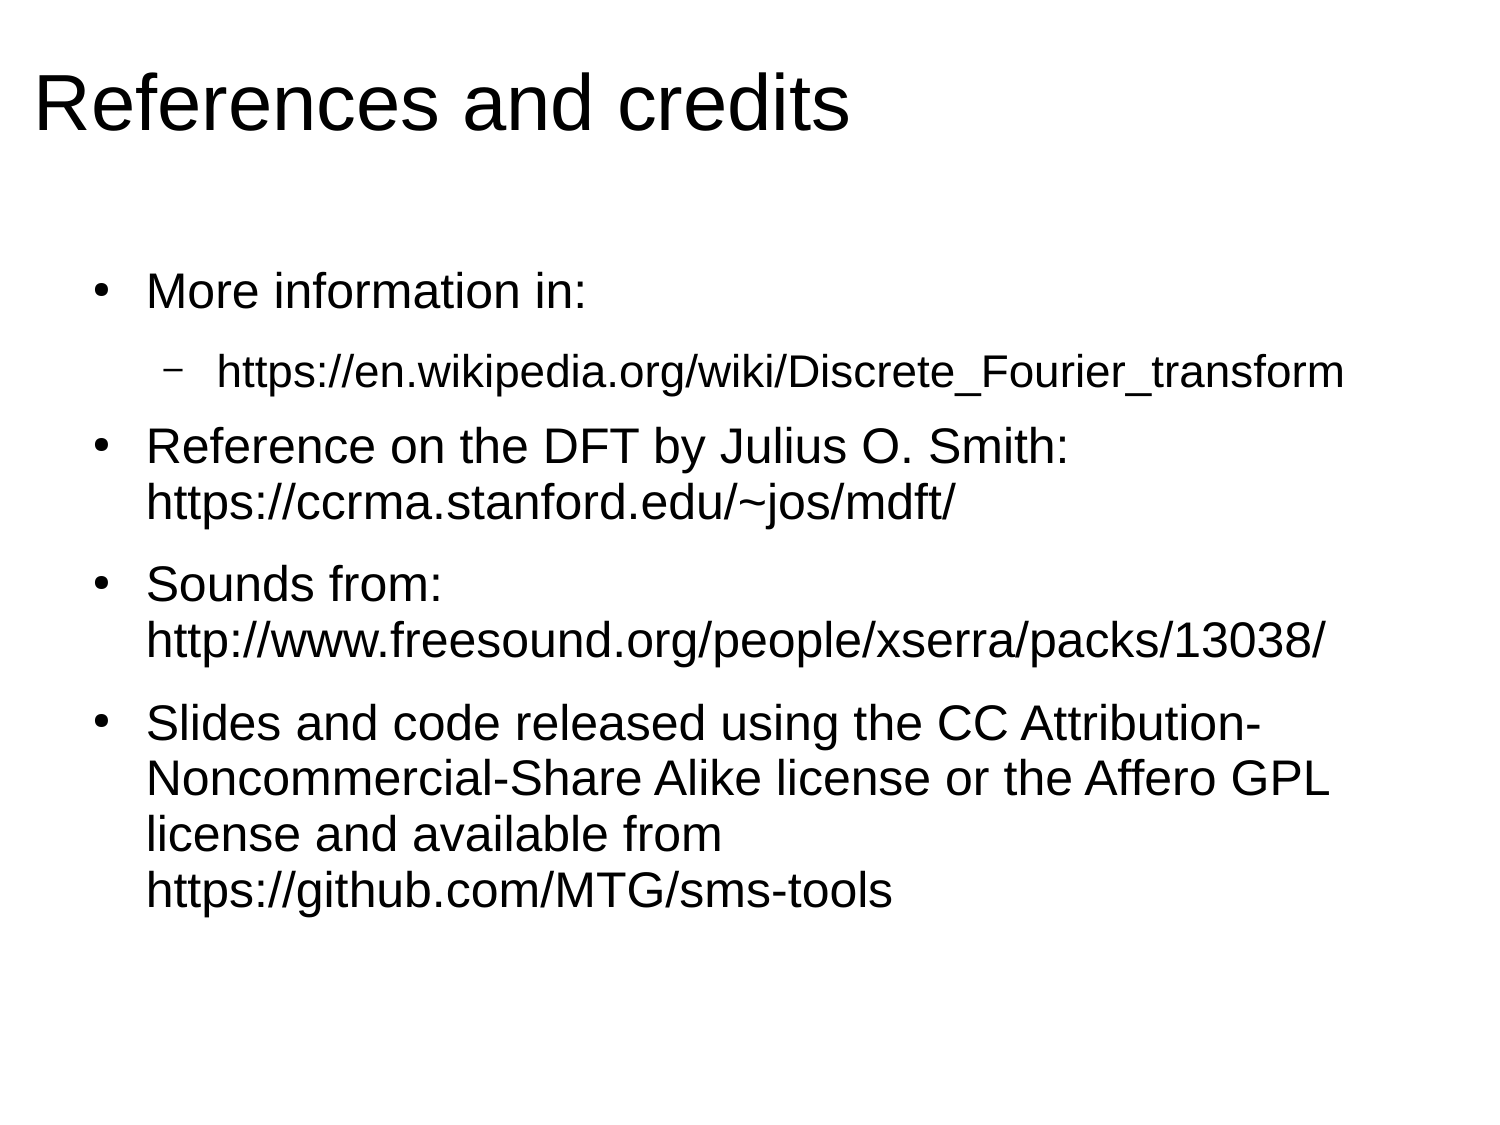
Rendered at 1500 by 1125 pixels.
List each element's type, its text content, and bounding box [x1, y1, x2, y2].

title References and credits [33, 9, 1384, 197]
list More information in: https://en.wikipedia.org/wiki/Discrete_Fourier_transform Reference on the DFT by Julius O. Smith: https://ccrma.stanford.edu/~jos/mdft/ Sounds from: http://www.freesound.org/people/xserra/packs/13038/ Slides and code released using the CC Attribution-Noncommercial-Share Alike license or the Affero GPL license and available from https://github.com/MTG/sms-tools [75, 263, 1425, 916]
